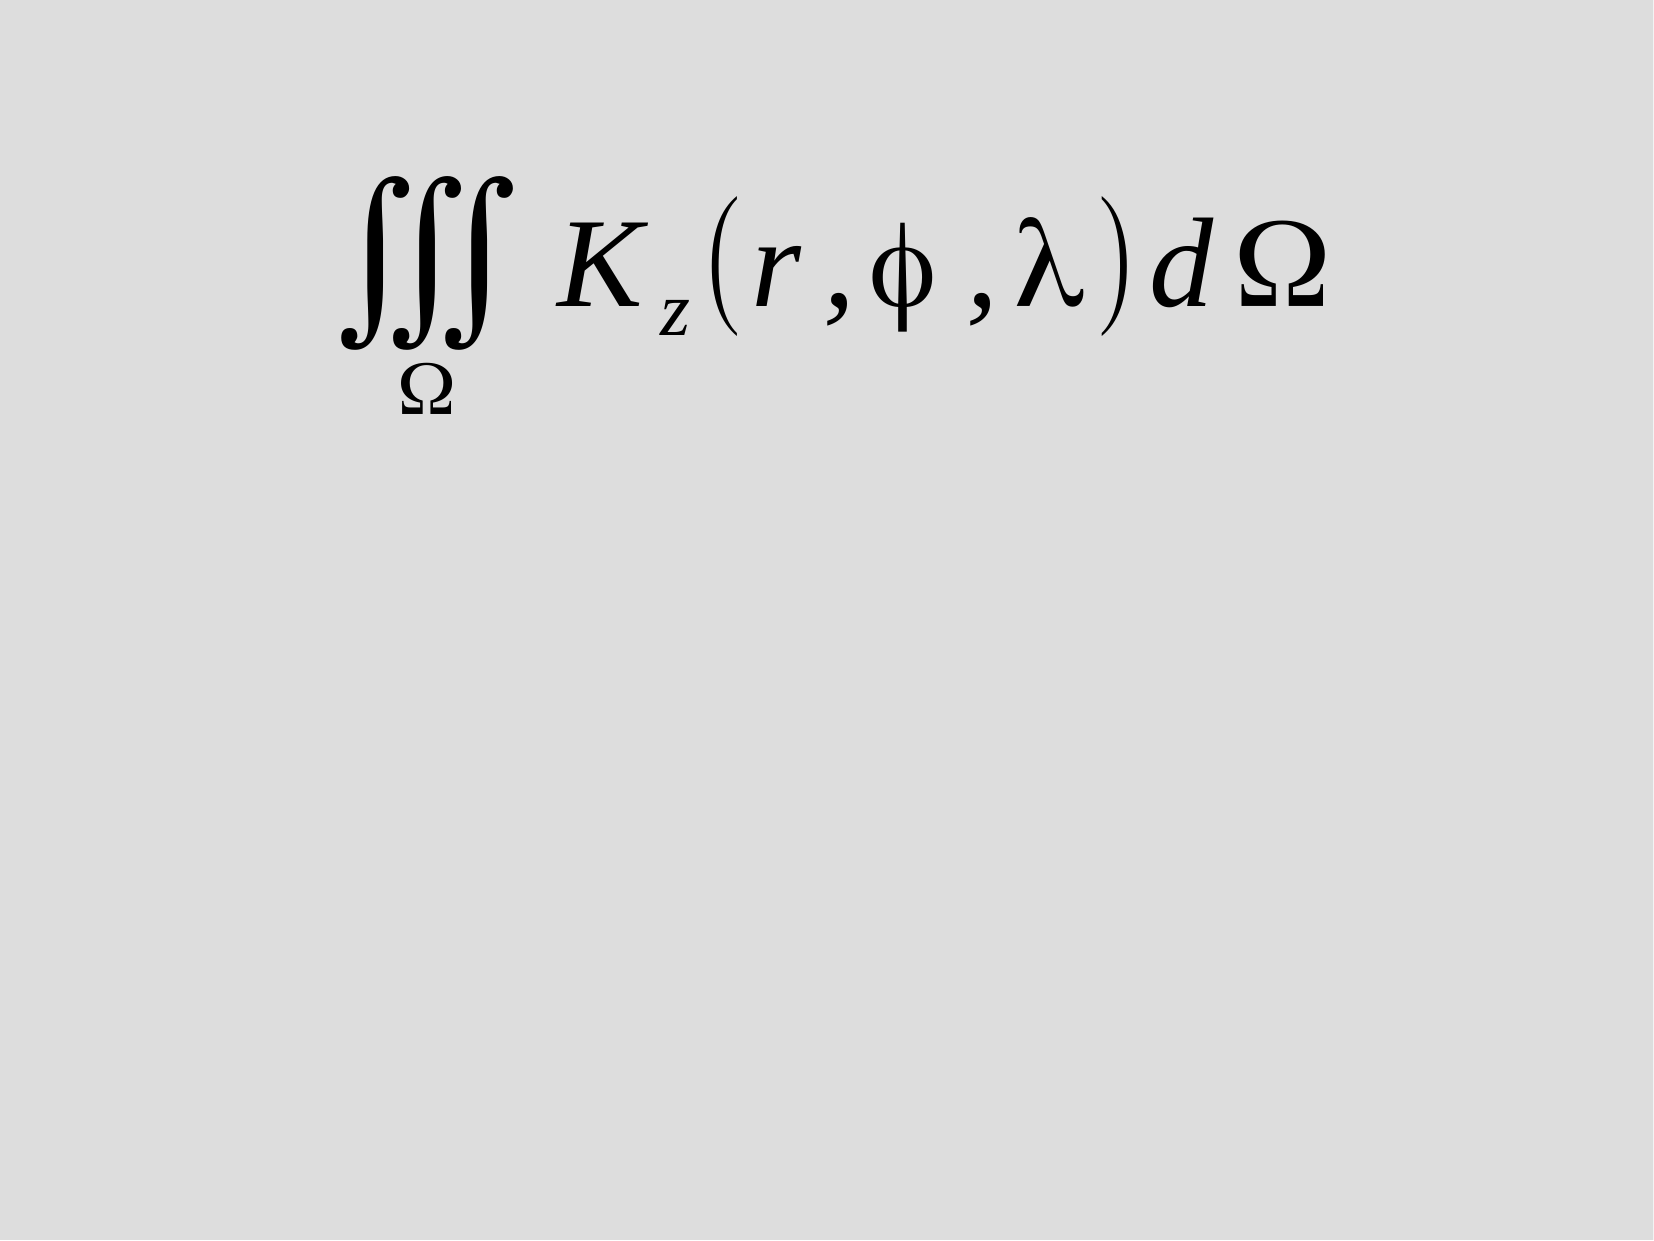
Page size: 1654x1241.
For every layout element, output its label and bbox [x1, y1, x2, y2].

chart [314, 81, 1339, 419]
